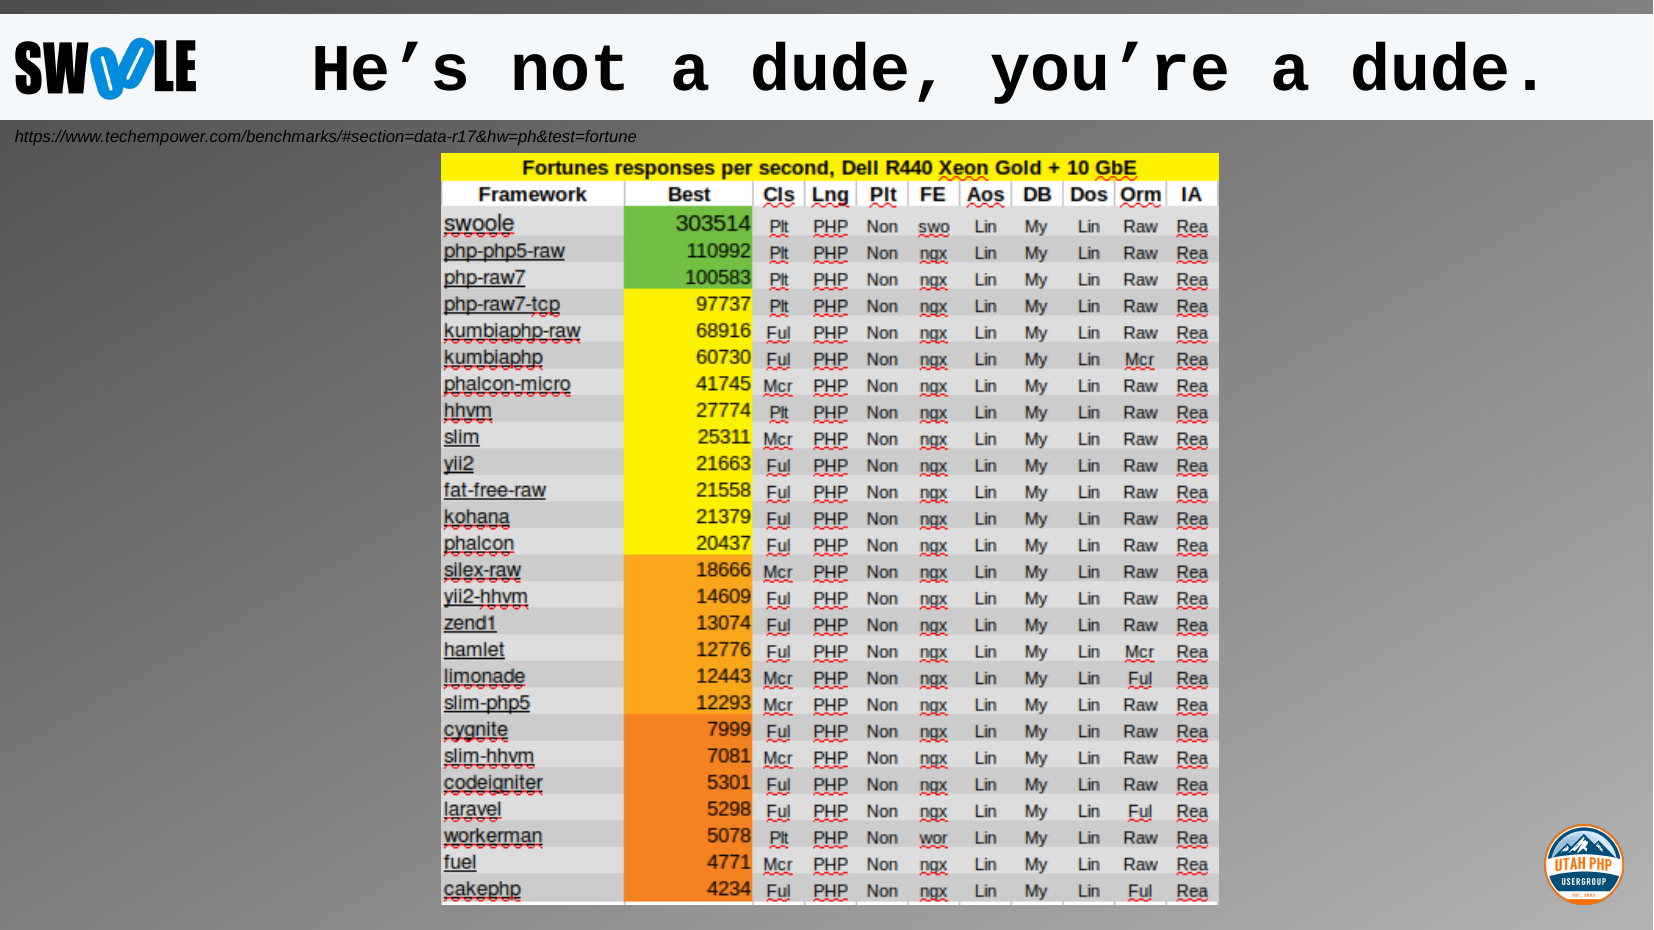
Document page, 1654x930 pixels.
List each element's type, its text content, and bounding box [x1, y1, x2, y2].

text_box https://www.techempower.com/benchmarks/#section=data-r17&hw=ph&test=fortune [0, 119, 1531, 154]
picture [1544, 824, 1624, 905]
text_box [196, 14, 1653, 120]
picture [441, 154, 1219, 906]
picture [15, 14, 196, 119]
text_box [0, 14, 15, 119]
title He’s not a dude, you’re a dude. [311, 17, 1582, 129]
